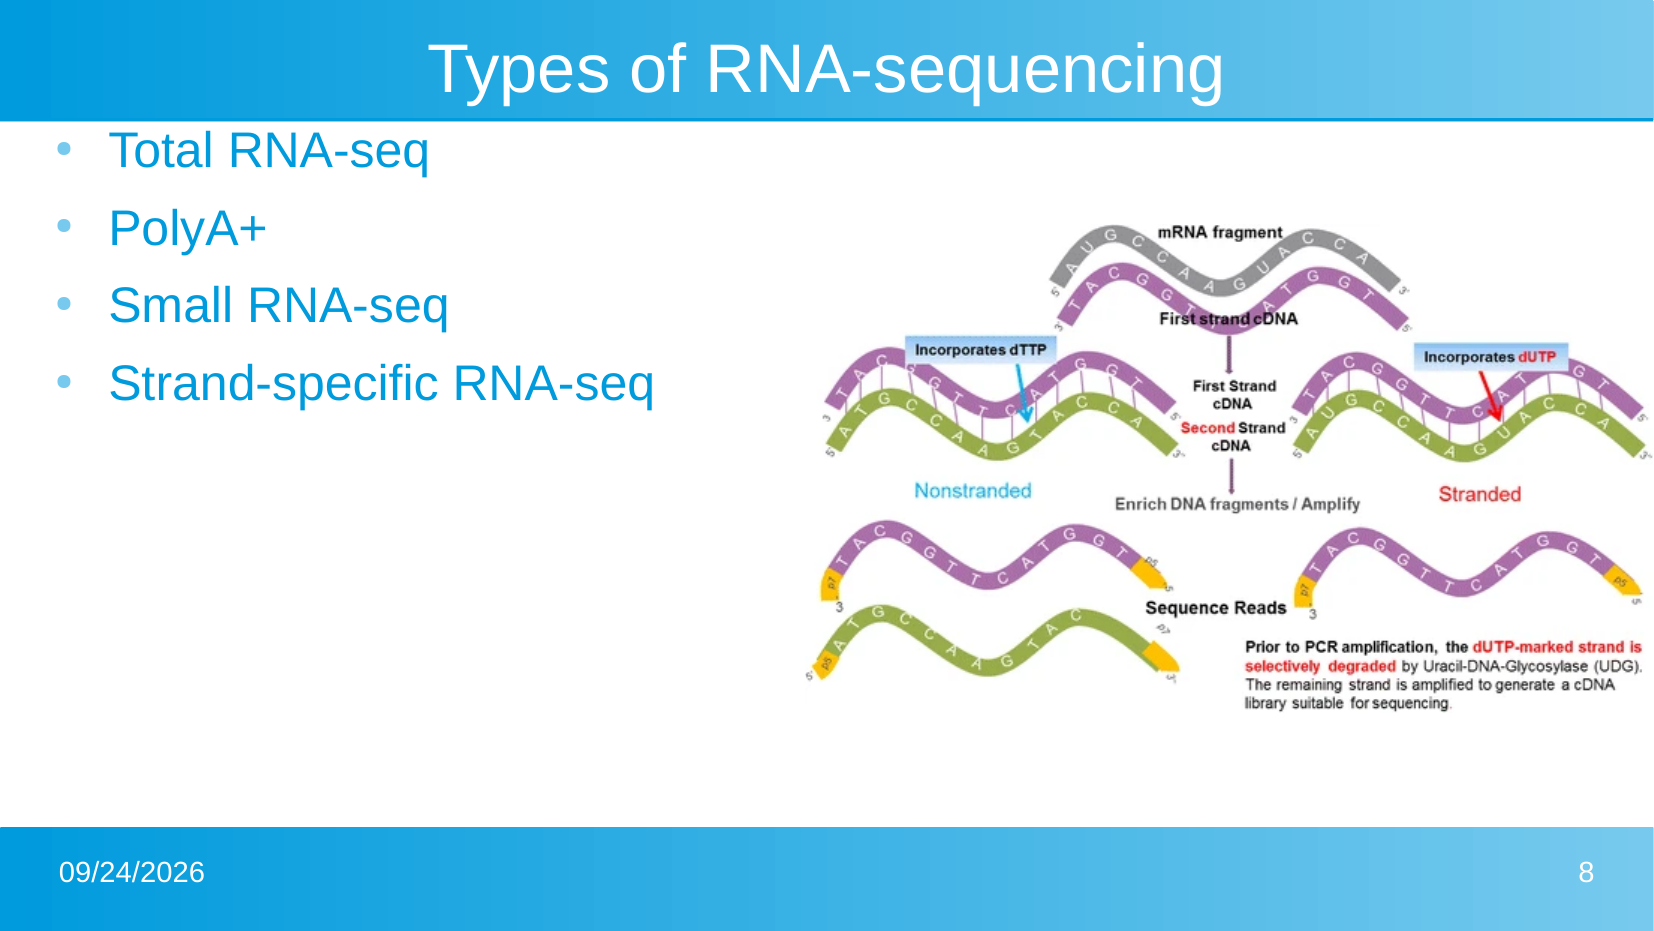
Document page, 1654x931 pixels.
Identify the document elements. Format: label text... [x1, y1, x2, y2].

picture [805, 224, 1654, 713]
title Types of RNA-sequencing [59, 29, 1595, 108]
list Total RNA-seq PolyA+ Small RNA-seq Strand-specific RNA-seq [37, 121, 1088, 788]
